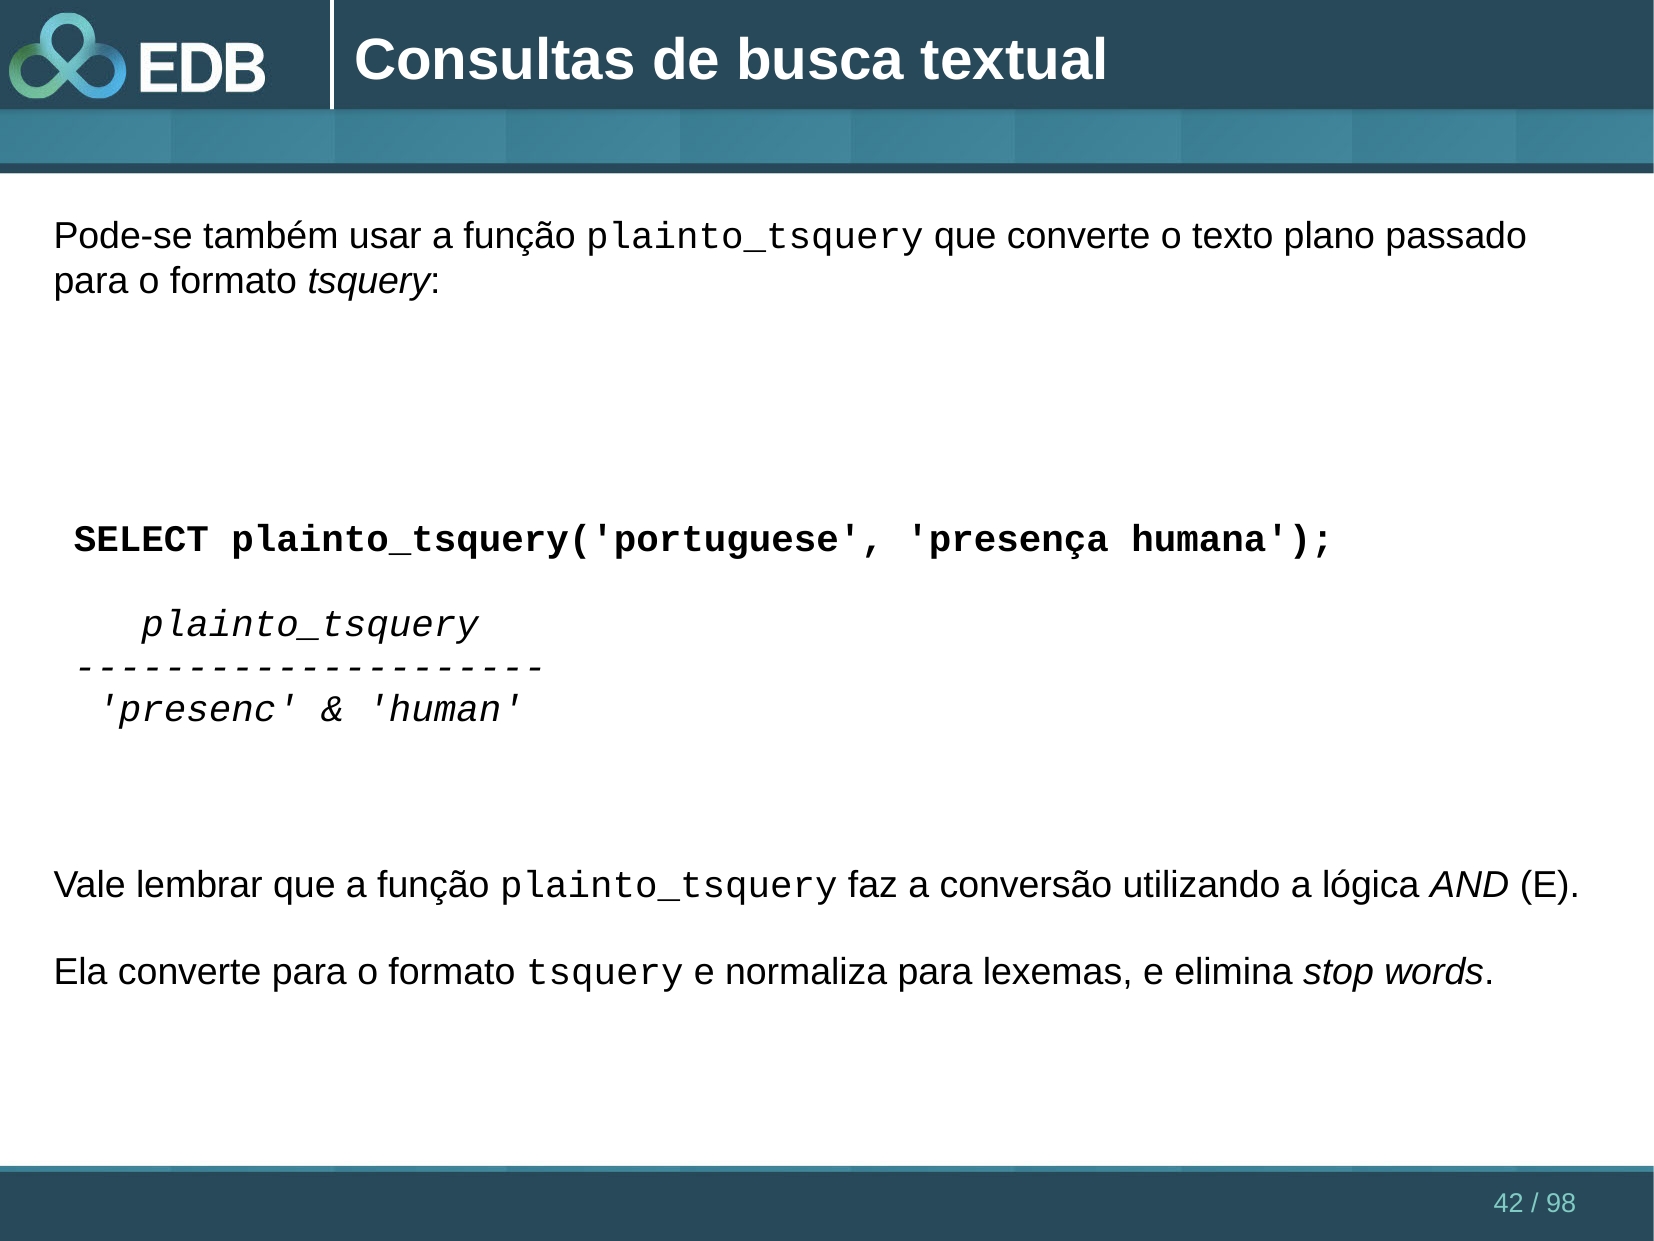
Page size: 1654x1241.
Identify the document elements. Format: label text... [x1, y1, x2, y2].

text_box Vale lembrar que a função plainto_tsquery faz a conversão utilizando a lógica AND (E). Ela converte para o formato tsquery e normaliza para lexemas, e elimina stop words. [38, 856, 1625, 1004]
picture [0, 0, 1654, 1241]
text_box SELECT plainto_tsquery('portuguese', 'presença humana'); plainto_tsquery --------------------- 'presenc' & 'human' [59, 513, 1418, 741]
text_box Pode-se também usar a função plainto_tsquery que converte o texto plano passado para o formato tsquery: [38, 206, 1595, 309]
title Consultas de busca textual [354, 0, 1625, 125]
